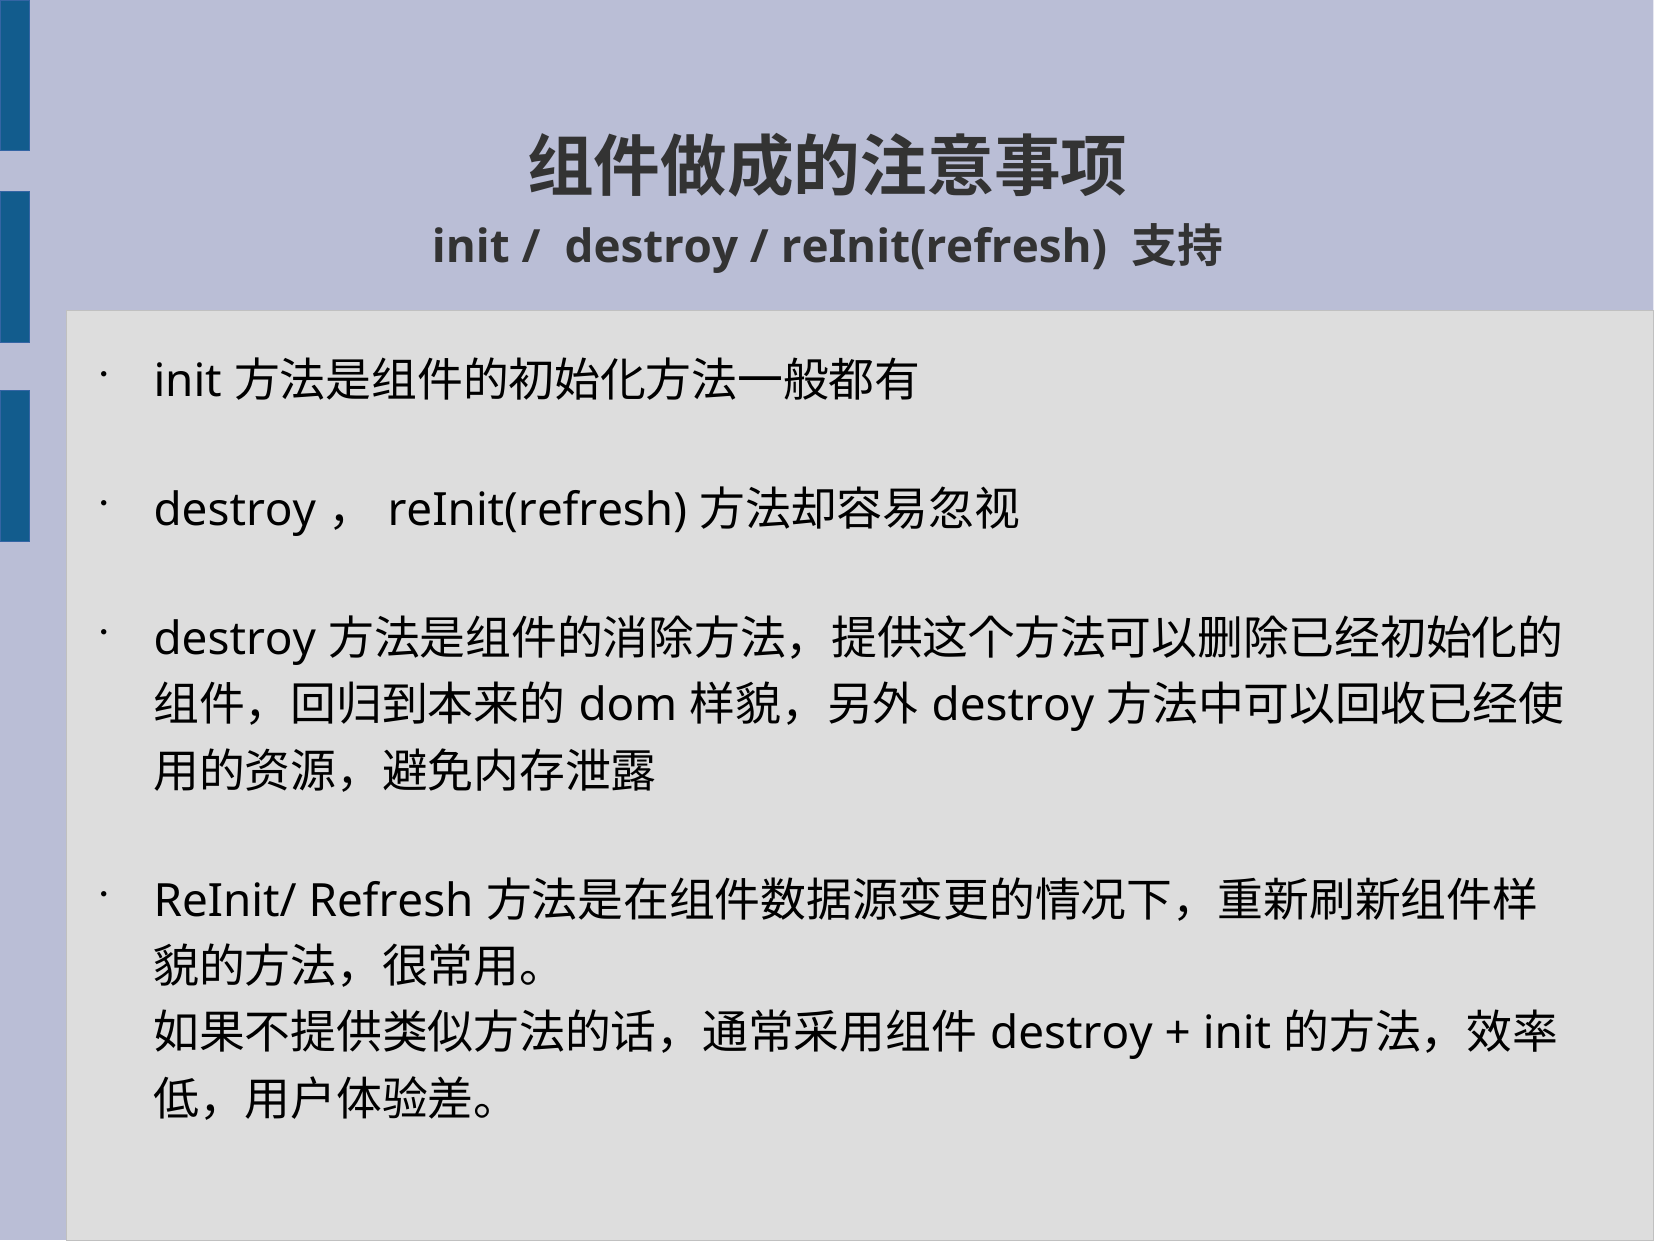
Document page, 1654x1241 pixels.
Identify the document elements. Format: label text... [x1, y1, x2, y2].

list init方法是组件的初始化方法一般都有 destroy，reInit(refresh)方法却容易忽视 destroy方法是组件的消除方法，提供这个方法可以删除已经初始化的组件，回归到本来的dom样貌，另外destroy方法中可以回收已经使用的资源，避免内存泄露 ReInit/ Refresh方法是在组件数据源变更的情况下，重新刷新组件样貌的方法，很常用。 如果不提供类似方法的话，通常采用组件destroy + init的方法，效率低，用户体验差。 [82, 343, 1571, 1170]
title 组件做成的注意事项 init / destroy / reInit(refresh) 支持 [121, 91, 1534, 299]
